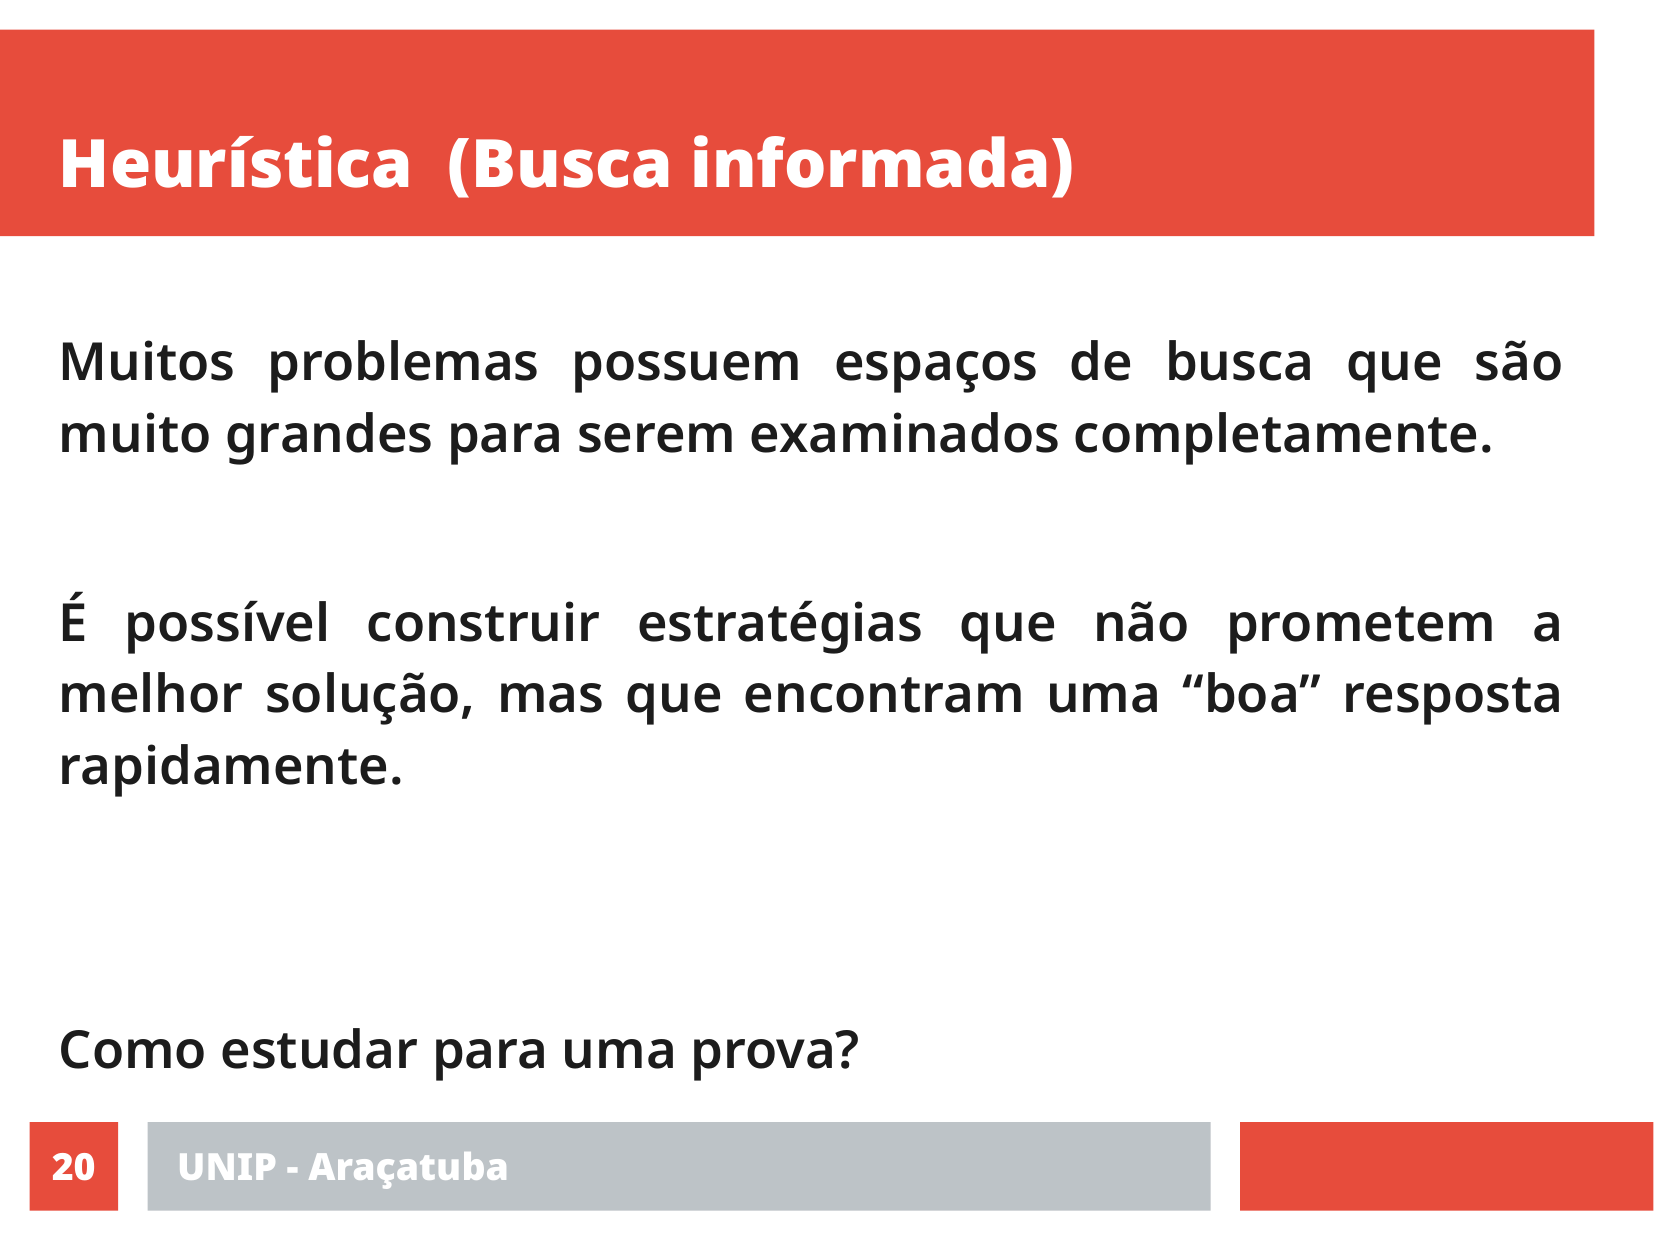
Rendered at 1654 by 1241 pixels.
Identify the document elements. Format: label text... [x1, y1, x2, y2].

list Muitos problemas possuem espaços de busca que são muito grandes para serem examinados completamente. É possível construir estratégias que não prometem a melhor solução, mas que encontram uma “boa” resposta rapidamente. Como estudar para uma prova? [59, 324, 1565, 1093]
title Heurística (Busca informada) [59, 59, 1595, 207]
